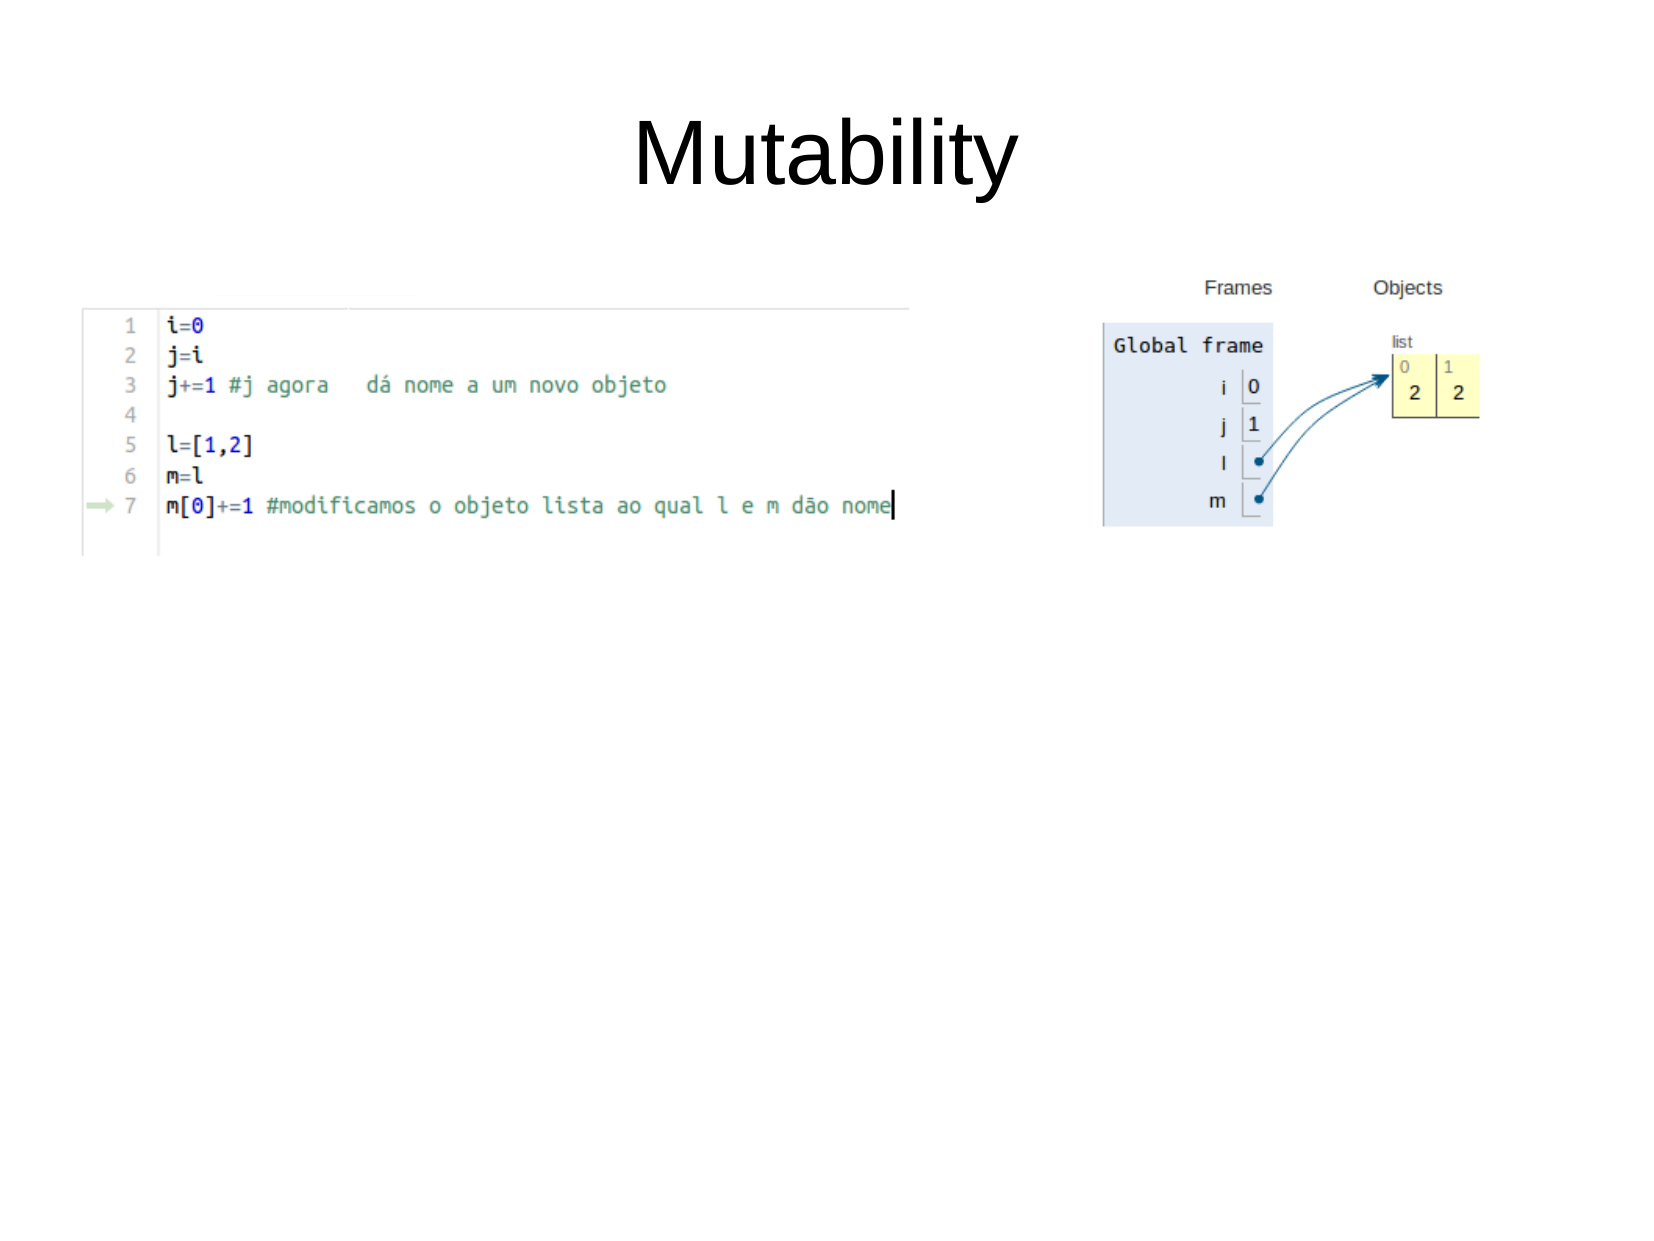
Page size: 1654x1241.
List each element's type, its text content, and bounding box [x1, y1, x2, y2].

picture [65, 295, 910, 556]
picture [1086, 265, 1536, 591]
title Mutability [82, 49, 1571, 257]
